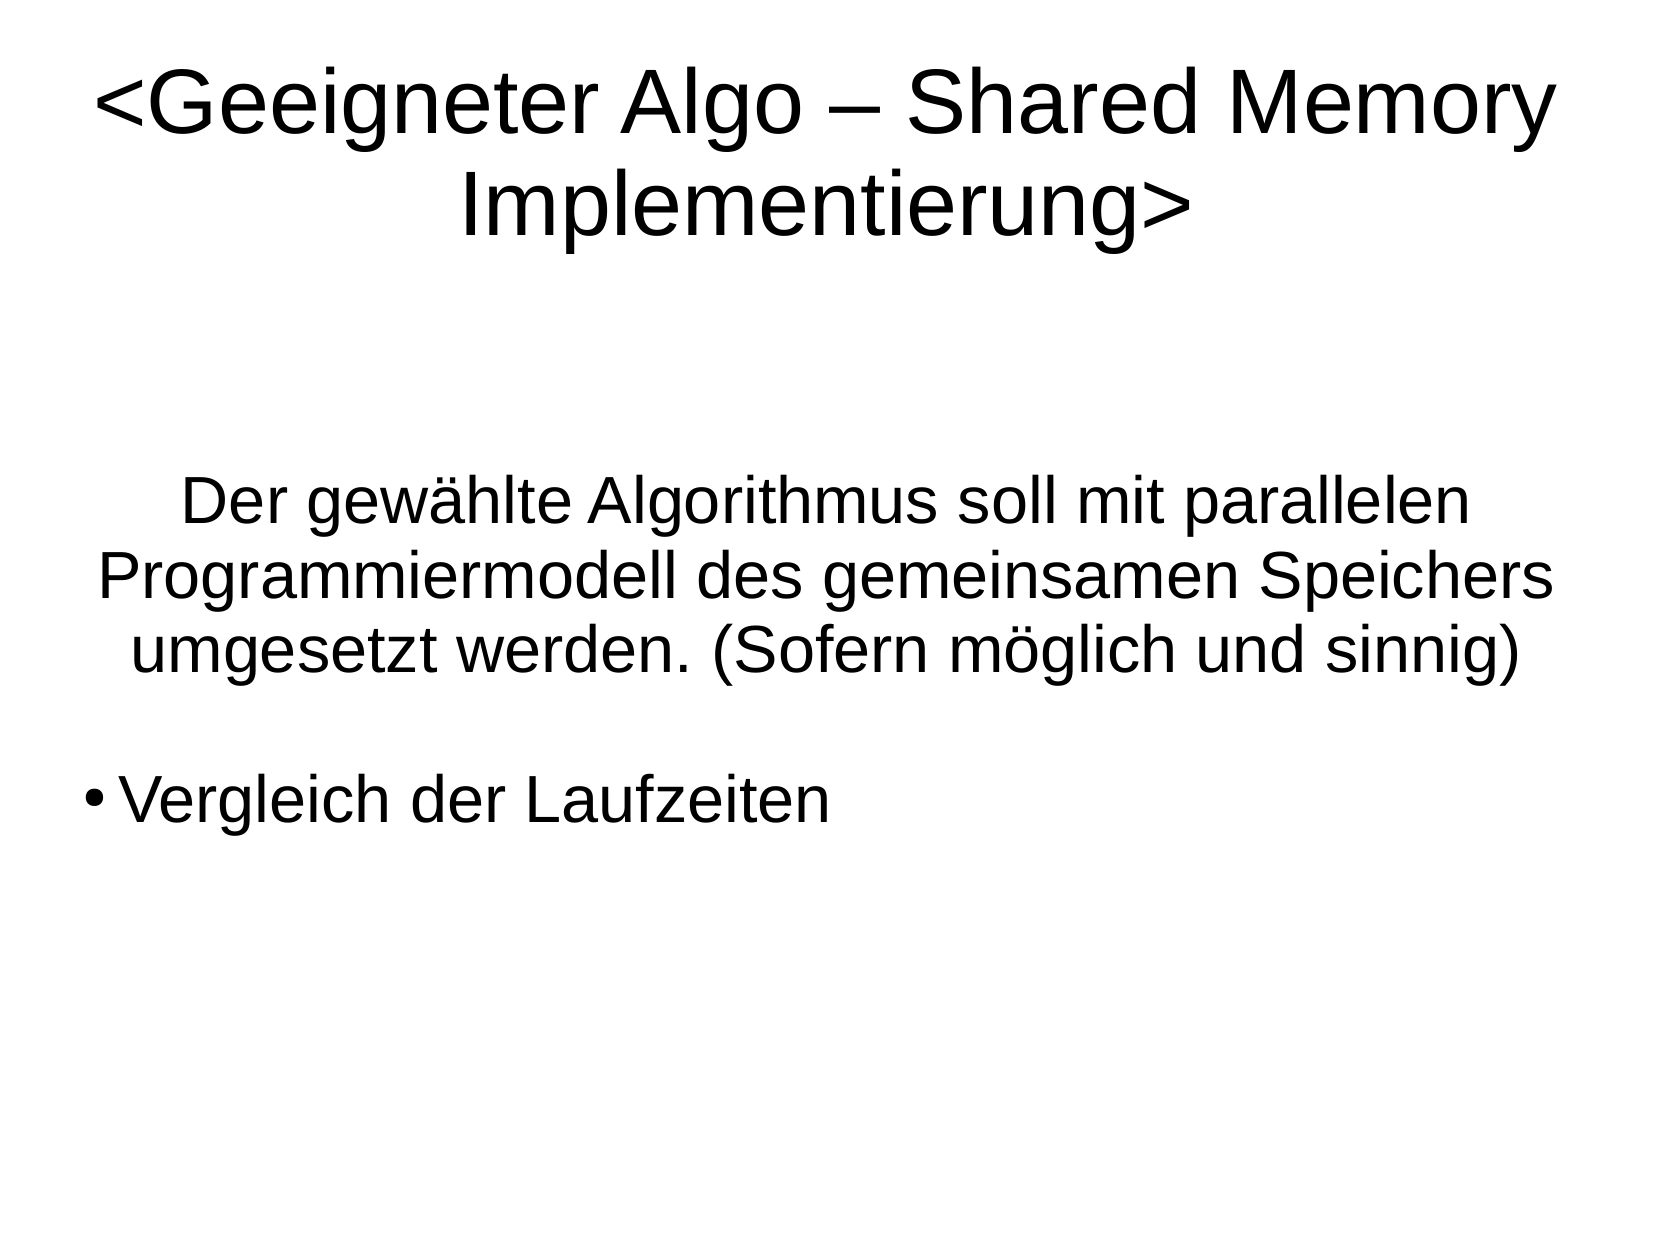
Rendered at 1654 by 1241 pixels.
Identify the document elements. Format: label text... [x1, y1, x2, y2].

subtitle Der gewählte Algorithmus soll mit parallelen Programmiermodell des gemeinsamen Speichers umgesetzt werden. (Sofern möglich und sinnig) Vergleich der Laufzeiten [82, 290, 1571, 1010]
title <Geeigneter Algo – Shared Memory Implementierung> [82, 49, 1571, 257]
